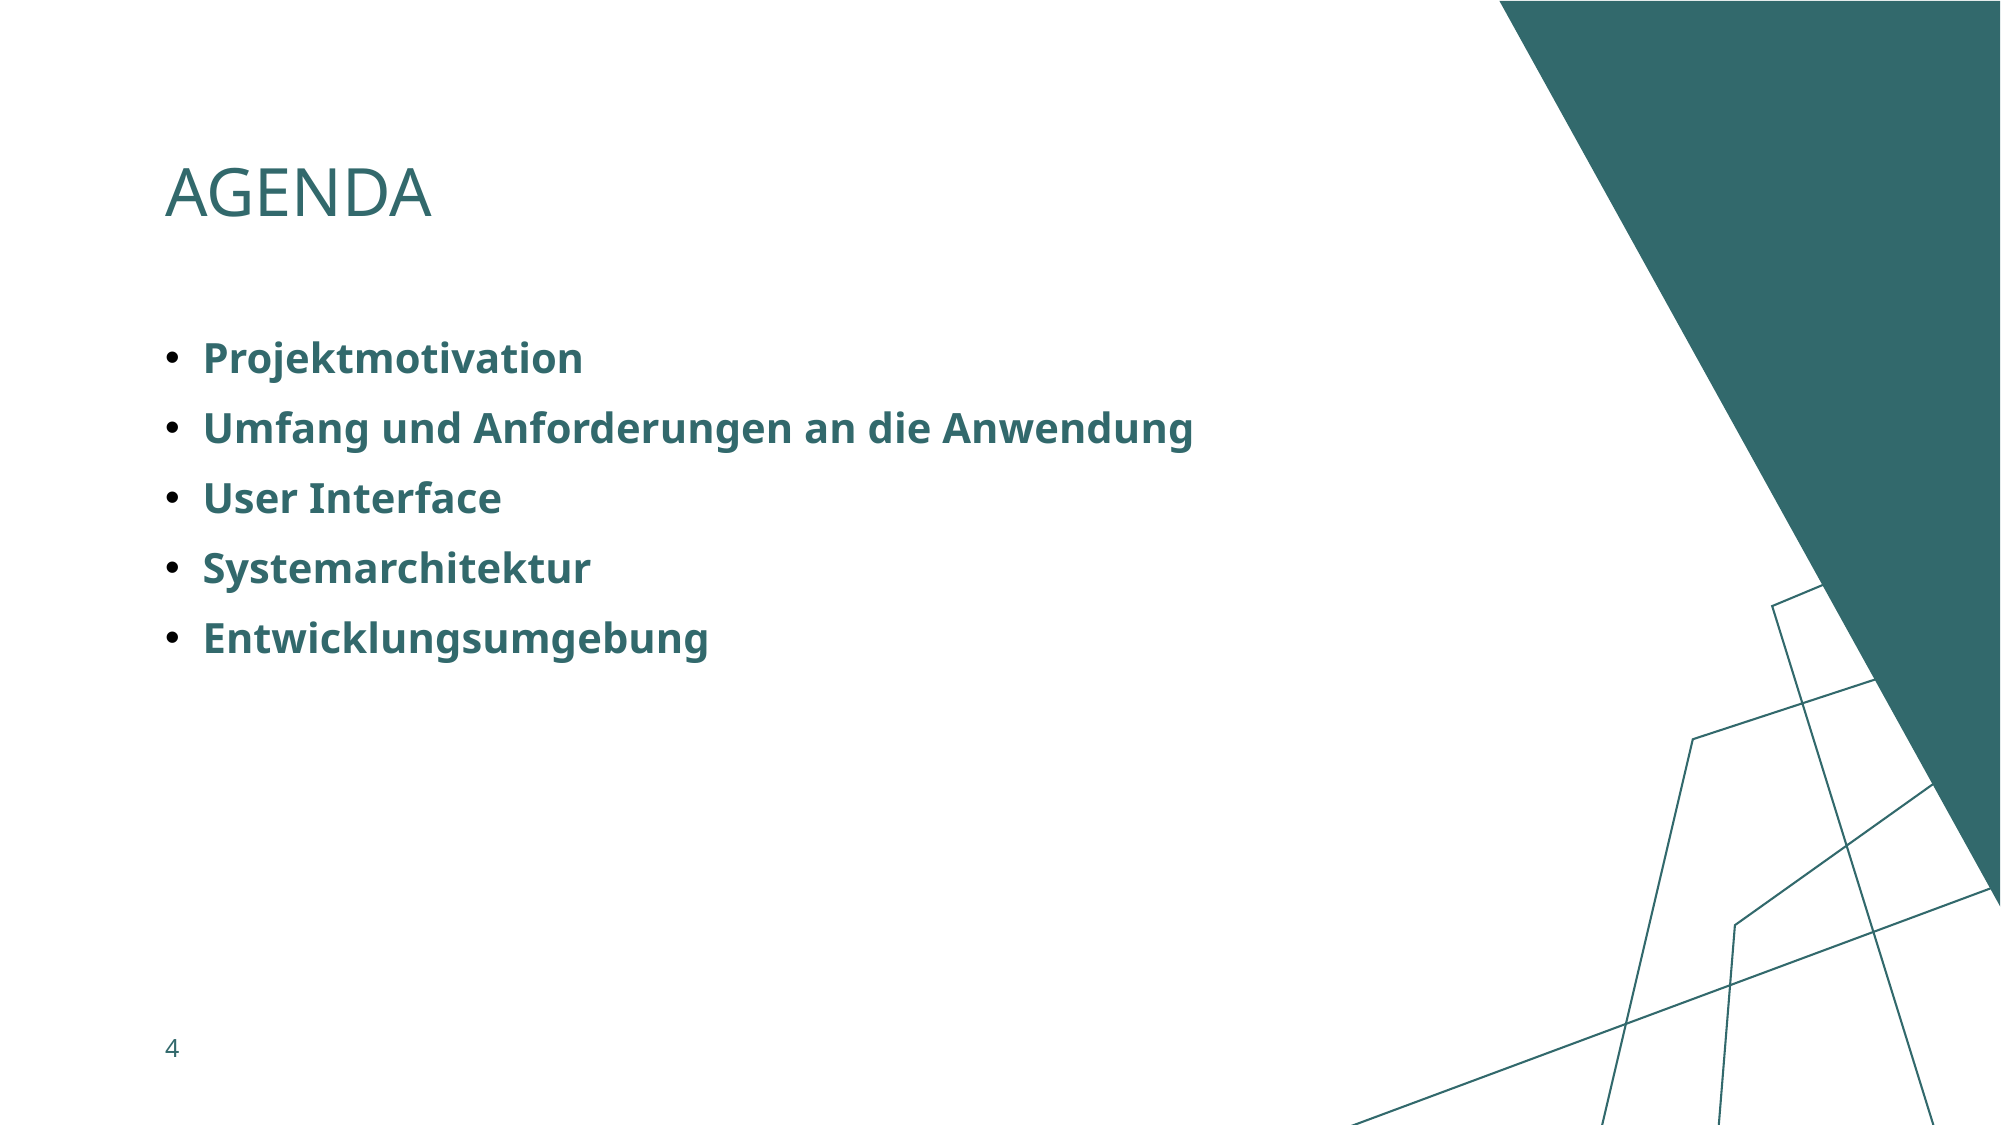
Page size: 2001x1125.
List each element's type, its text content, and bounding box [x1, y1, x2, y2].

list Projektmotivation Umfang und Anforderungen an die Anwendung User Interface Systemarchitektur Entwicklungsumgebung [150, 329, 1377, 1012]
title Agenda [150, 59, 1344, 329]
text_box [150, 1024, 254, 1074]
